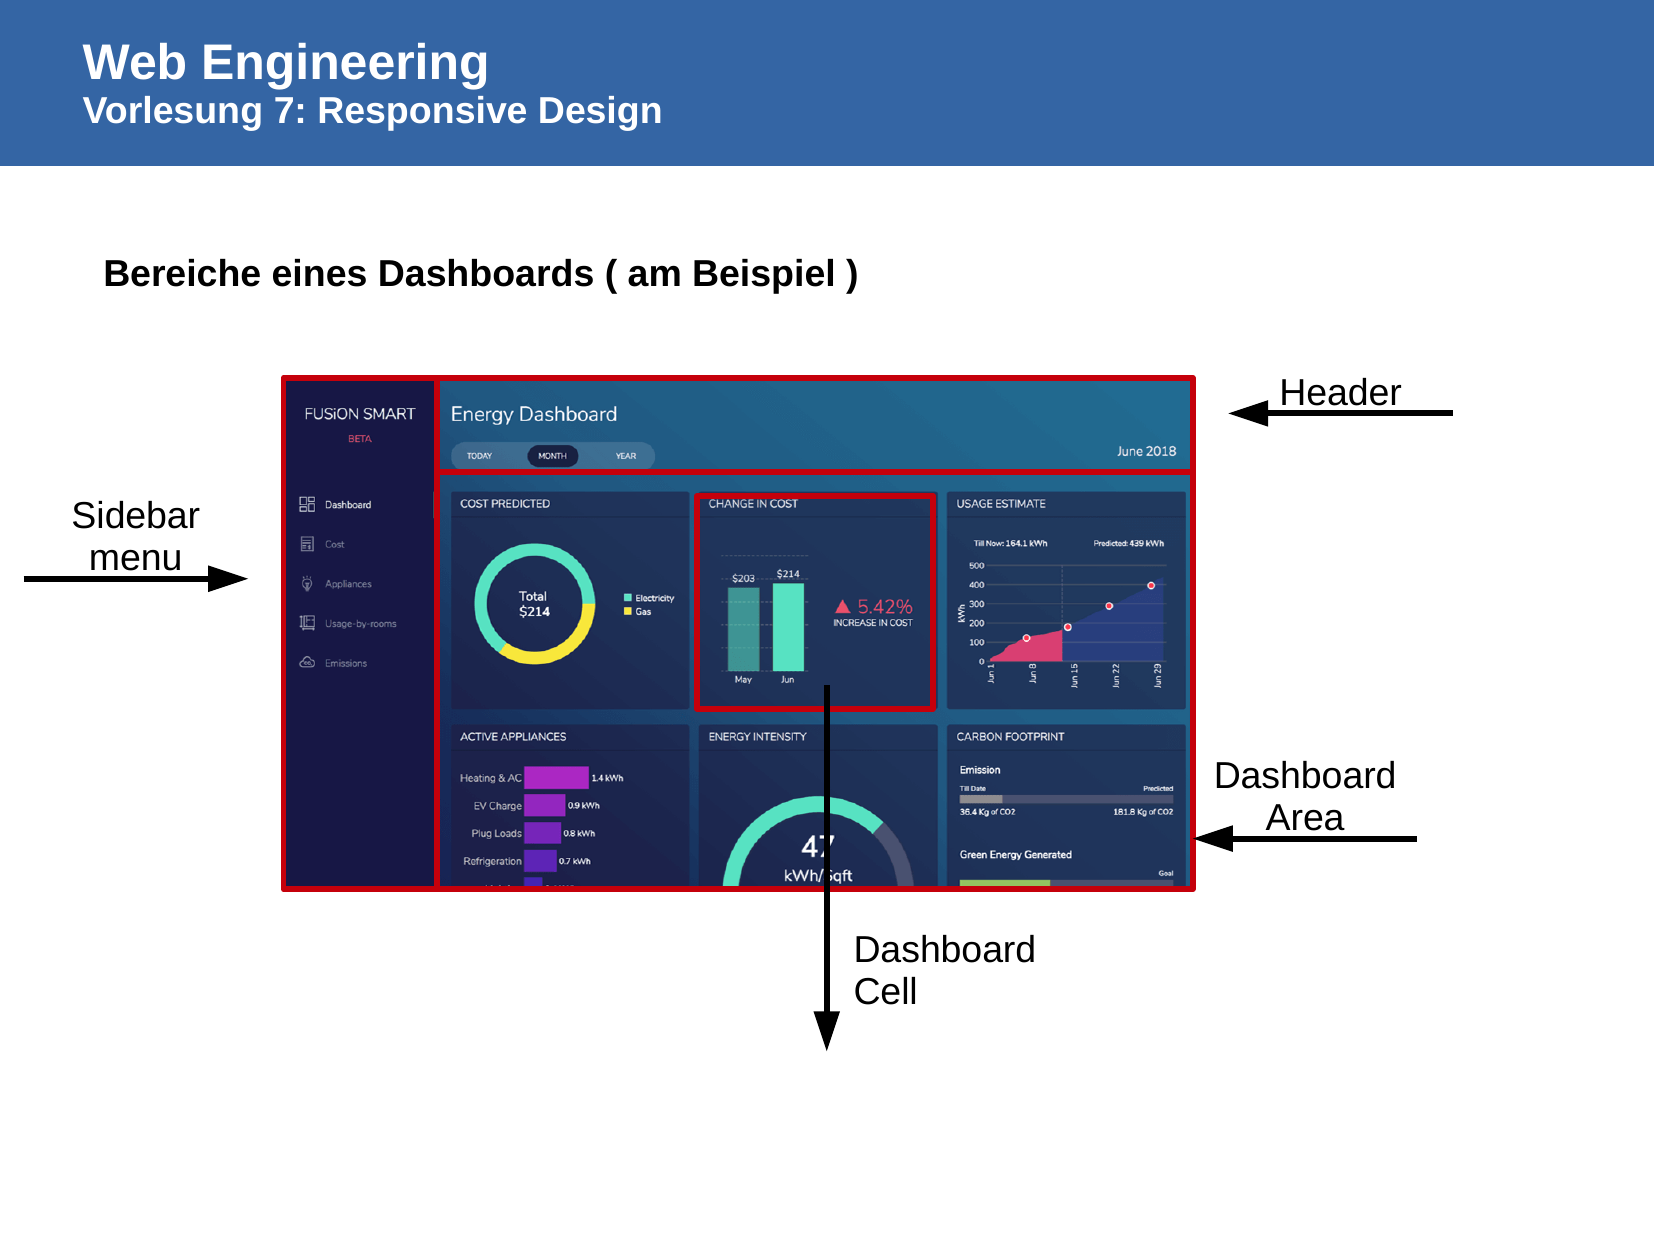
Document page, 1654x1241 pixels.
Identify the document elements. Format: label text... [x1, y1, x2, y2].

title Web Engineering Vorlesung 7: Responsive Design [82, 0, 1571, 166]
text_box Bereiche eines Dashboards ( am Beispiel ) [88, 224, 1595, 355]
picture [286, 381, 434, 886]
picture [440, 381, 1190, 469]
picture [700, 499, 930, 706]
text_box Dashboard Cell [838, 921, 1052, 1028]
picture [440, 475, 1190, 886]
